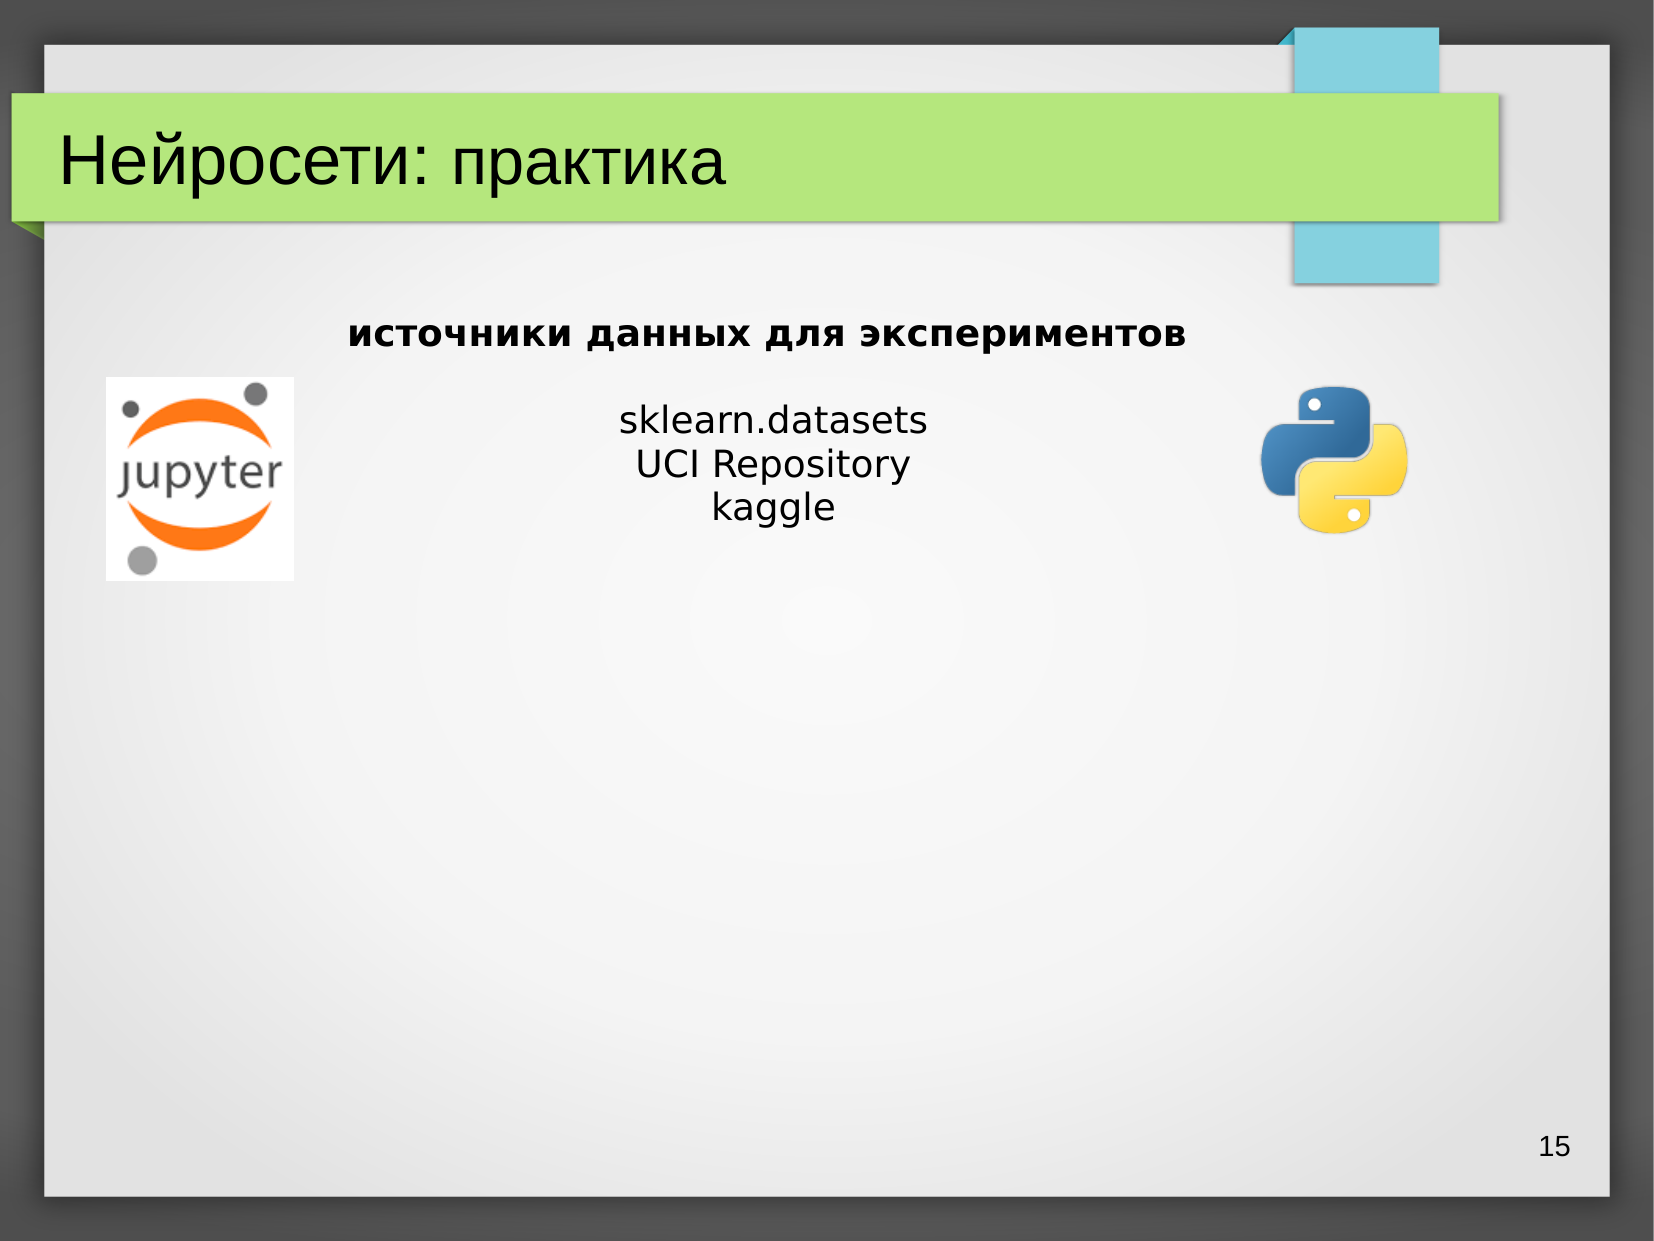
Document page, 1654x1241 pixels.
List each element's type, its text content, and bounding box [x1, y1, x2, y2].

picture [0, 0, 1654, 1241]
text_box источники данных для экспериментов sklearn.datasets UCI Repository kaggle [283, 304, 1264, 1016]
title Нейросети: практика [59, 108, 1288, 212]
